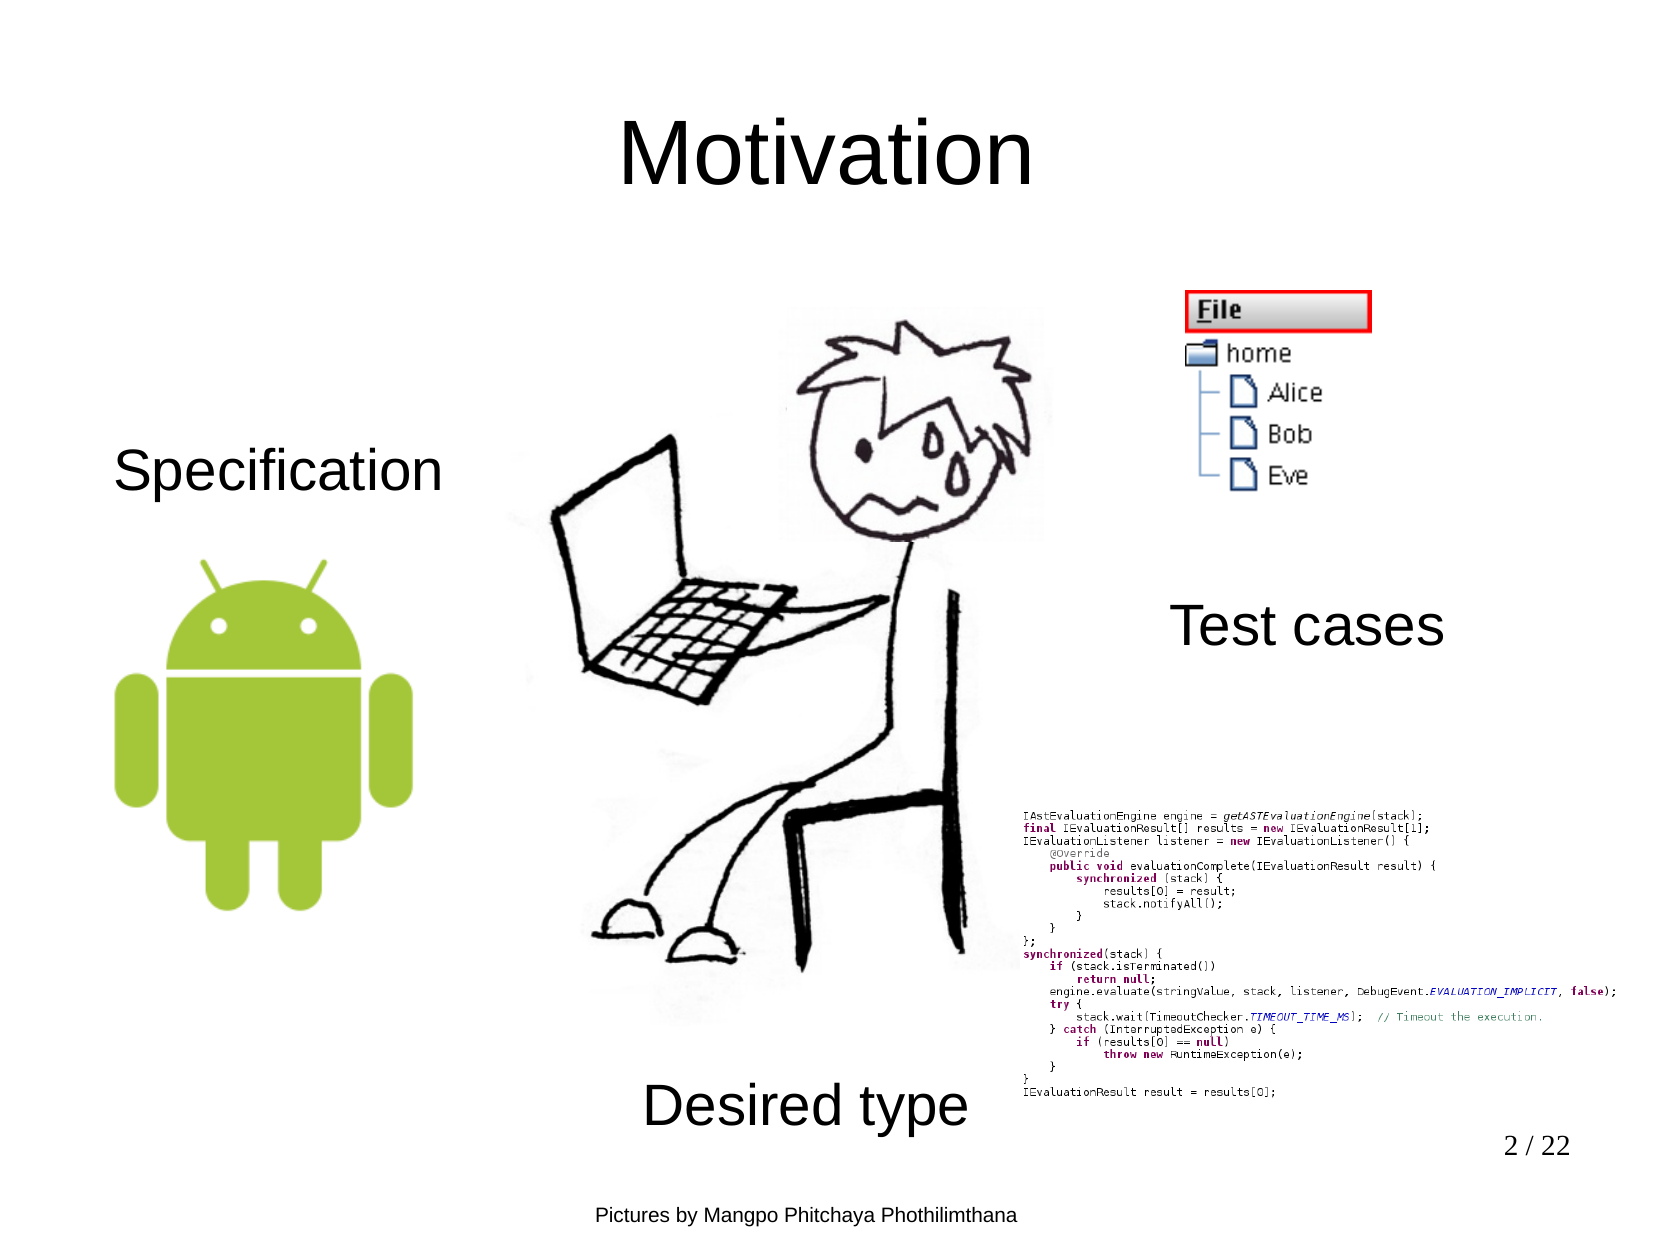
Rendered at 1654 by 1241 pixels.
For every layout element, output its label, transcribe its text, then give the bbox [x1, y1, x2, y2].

picture [1185, 290, 1372, 585]
title Motivation [82, 49, 1571, 257]
picture [107, 554, 421, 920]
picture [488, 277, 1621, 1099]
text_box Specification [98, 430, 489, 511]
text_box Desired type [627, 1065, 1003, 1145]
text_box Pictures by Mangpo Phitchaya Phothilimthana [580, 1196, 1032, 1235]
text_box Test cases [1155, 585, 1471, 665]
